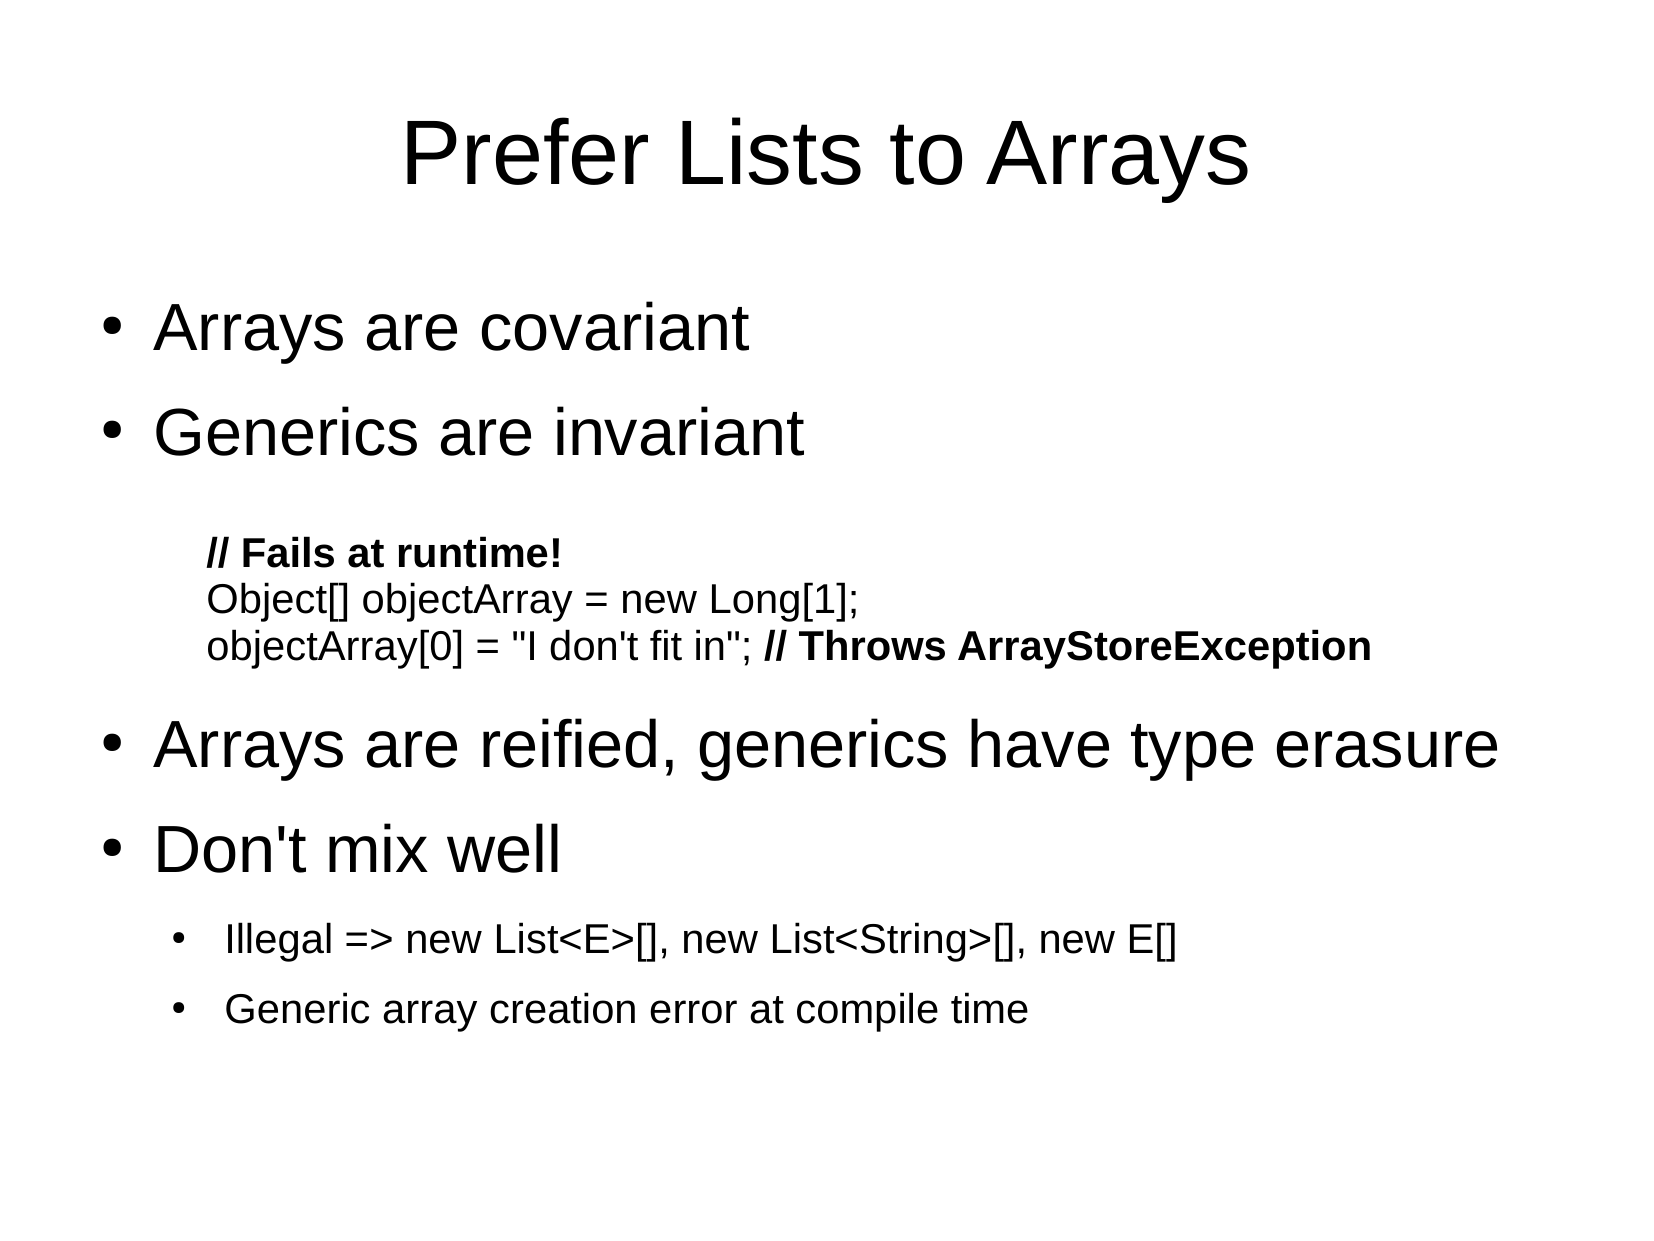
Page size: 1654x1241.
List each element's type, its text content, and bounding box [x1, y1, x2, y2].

text_box // Fails at runtime! Object[] objectArray = new Long[1]; objectArray[0] = "I don't fit in"; // Throws ArrayStoreException [191, 522, 1388, 680]
list Arrays are covariant Generics are invariant Arrays are reified, generics have type erasure Don't mix well Illegal => new List<E>[], new List<String>[], new E[] Generic array creation error at compile time [82, 290, 1571, 1094]
title Prefer Lists to Arrays [82, 56, 1571, 250]
